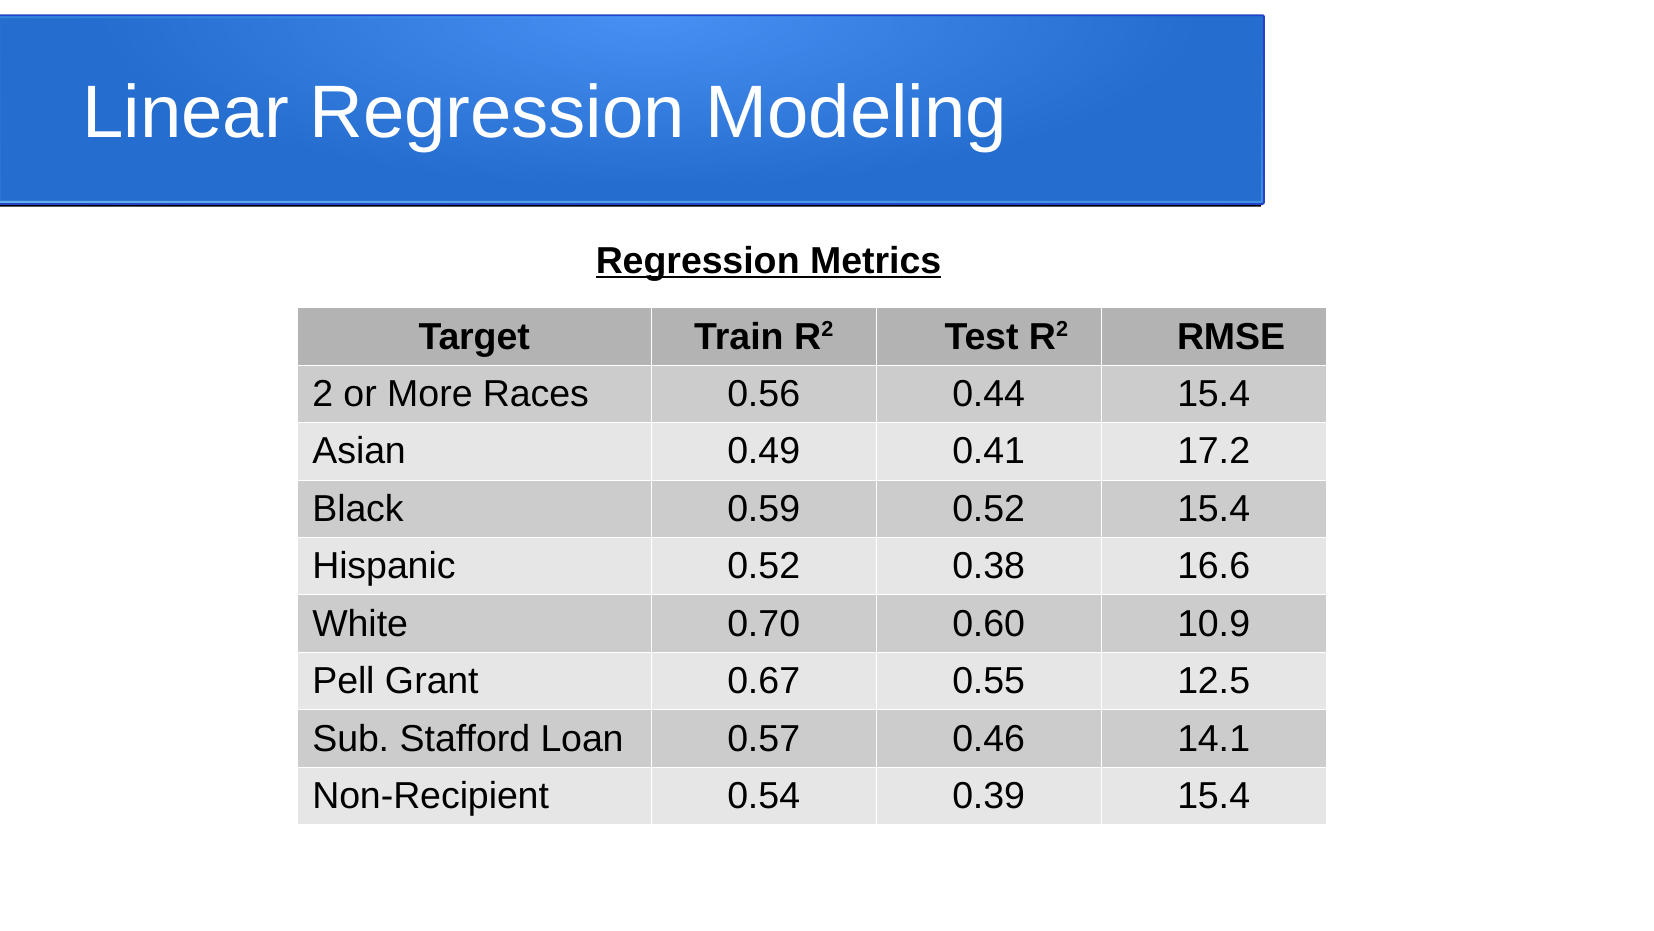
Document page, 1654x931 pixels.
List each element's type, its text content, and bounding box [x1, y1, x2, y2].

table_cell 0.56 [652, 366, 876, 422]
table_cell Sub. Stafford Loan [298, 710, 651, 767]
table_cell 15.4 [1102, 366, 1326, 422]
title Linear Regression Modeling [82, 35, 1235, 189]
table_cell 14.1 [1102, 710, 1326, 767]
table_cell Pell Grant [298, 653, 651, 709]
table_cell 0.57 [652, 710, 876, 767]
table_cell Hispanic [298, 538, 651, 594]
table_cell 0.49 [652, 423, 876, 480]
table_cell 15.4 [1102, 768, 1326, 824]
table_cell 16.6 [1102, 538, 1326, 594]
table_cell 0.41 [877, 423, 1101, 480]
table_cell Asian [298, 423, 651, 480]
table_cell 0.44 [877, 366, 1101, 422]
table_cell 17.2 [1102, 423, 1326, 480]
table_cell 15.4 [1102, 481, 1326, 537]
table_cell 0.60 [877, 595, 1101, 652]
table_cell 0.38 [877, 538, 1101, 594]
table_cell 2 or More Races [298, 366, 651, 422]
table_cell 0.67 [652, 653, 876, 709]
table_cell 0.59 [652, 481, 876, 537]
table_header RMSE [1102, 331, 1326, 365]
list [90, 255, 1531, 331]
table_cell White [298, 595, 651, 652]
table_header Target [298, 331, 651, 365]
table_cell Black [298, 481, 651, 537]
table_cell 0.39 [877, 768, 1101, 824]
table_cell Non-Recipient [298, 768, 651, 824]
table_cell 0.54 [652, 768, 876, 824]
table_cell 12.5 [1102, 653, 1326, 709]
table_cell 0.52 [877, 481, 1101, 537]
table_header Test R2 [877, 331, 1101, 365]
table_cell 0.55 [877, 653, 1101, 709]
table_cell 0.70 [652, 595, 876, 652]
table_cell 0.52 [652, 538, 876, 594]
table_cell 0.46 [877, 710, 1101, 767]
table_cell 10.9 [1102, 595, 1326, 652]
table_header Train R2 [652, 331, 876, 365]
list Regression Metrics [525, 240, 1654, 316]
